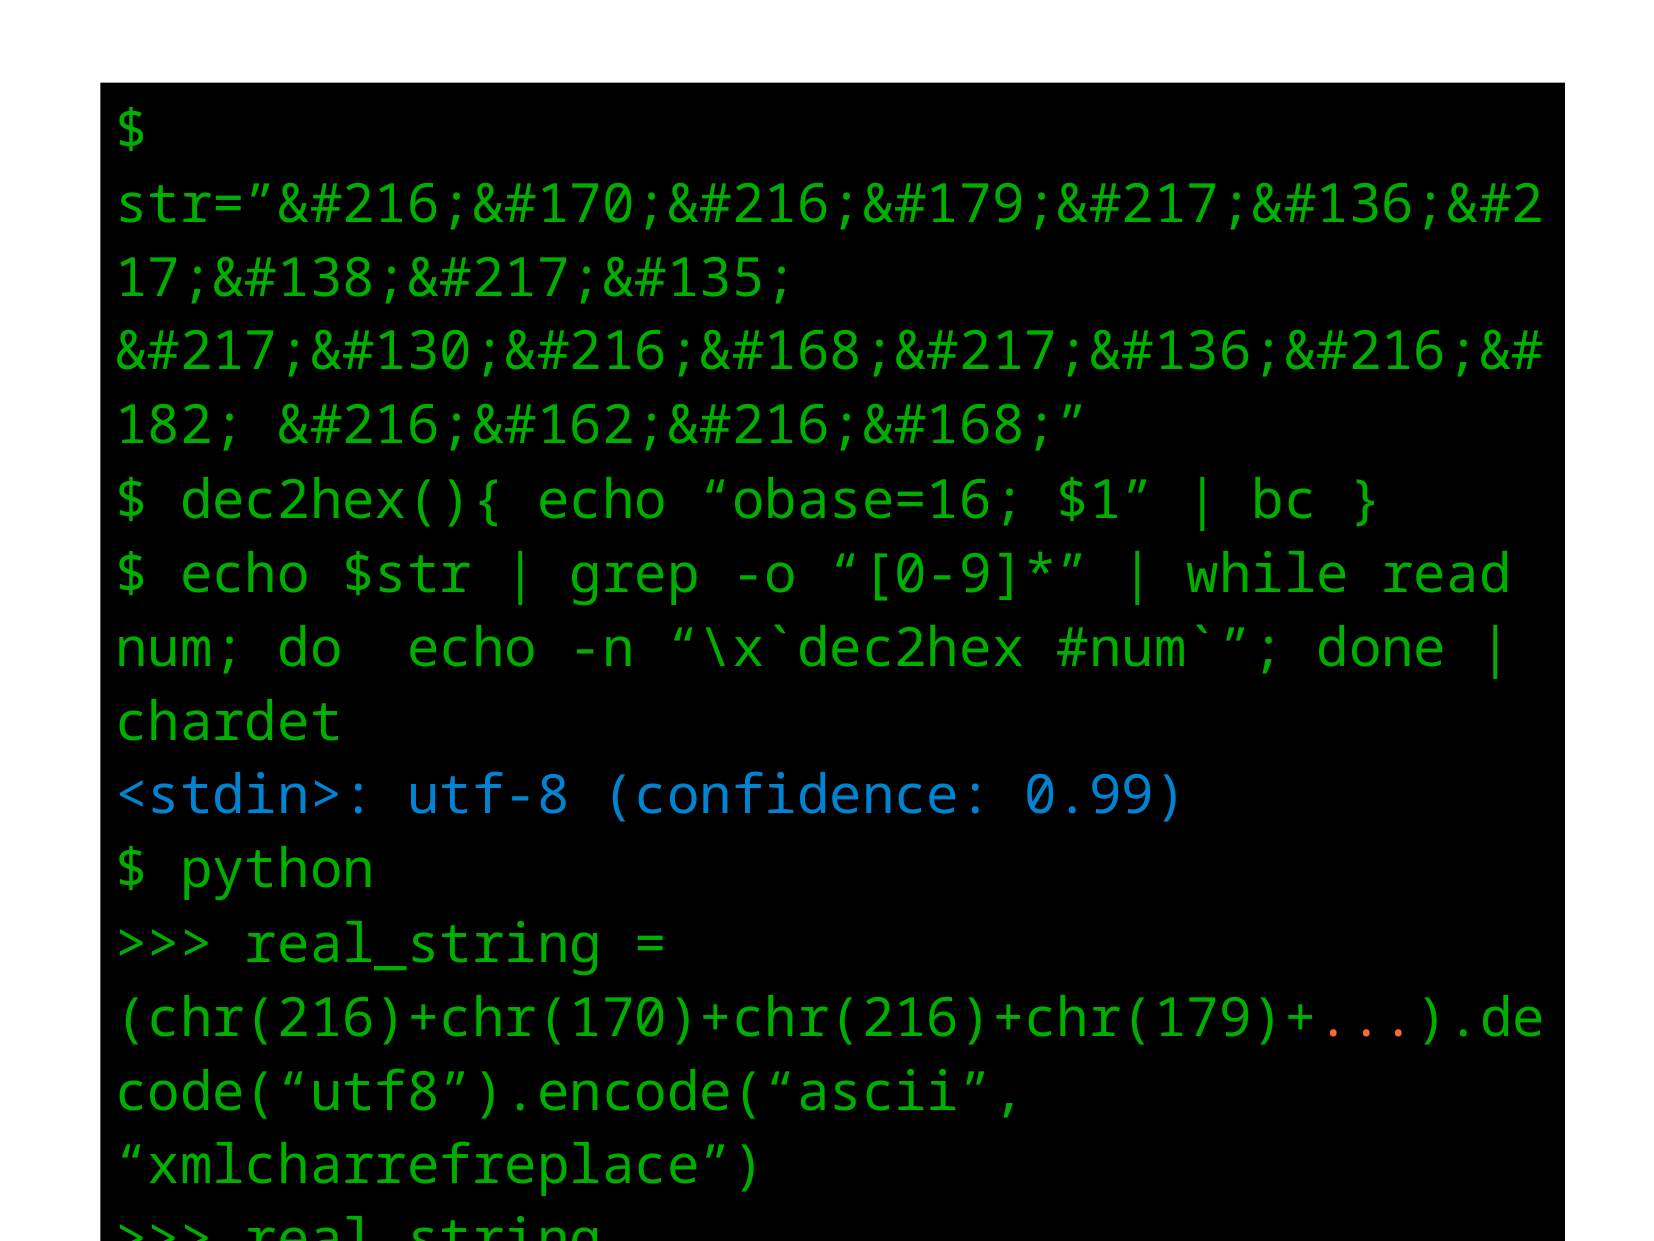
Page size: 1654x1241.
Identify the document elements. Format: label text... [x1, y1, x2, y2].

text_box $ str=”&#216;&#170;&#216;&#179;&#217;&#136;&#217;&#138;&#217;&#135; &#217;&#130;&#216;&#168;&#217;&#136;&#216;&#182; &#216;&#162;&#216;&#168;” $ dec2hex(){ echo “obase=16; $1” | bc } $ echo $str | grep -o “[0-9]*” | while read num; do echo -n “\x`dec2hex #num`”; done | chardet <stdin>: utf-8 (confidence: 0.99) $ python >>> real_string = (chr(216)+chr(170)+chr(216)+chr(179)+...).decode(“utf8”).encode(“ascii”, “xmlcharrefreplace”) >>> real_string '&#1578;&#1587;&#1608;&#1610;&#1607;&#1602;&#1576;&#1608;&#1590;&#1570;&#1576;' >>> print real_string تسويه قبوض آب روستائي استان خراسان رضوي >>> [100, 82, 1565, 1143]
